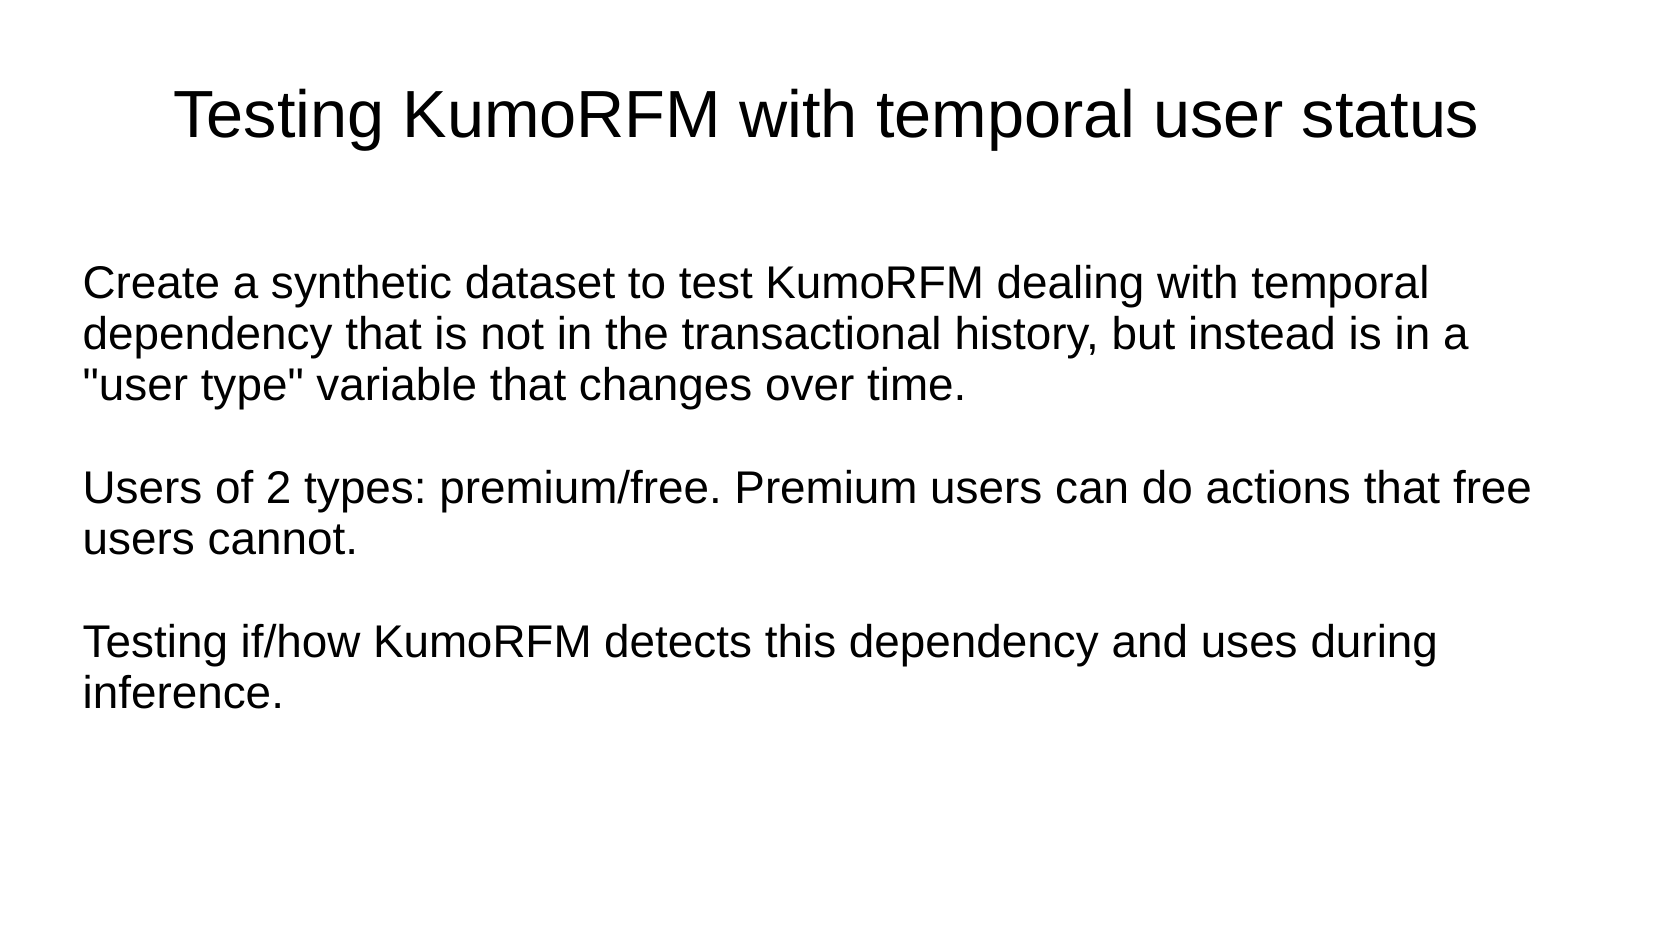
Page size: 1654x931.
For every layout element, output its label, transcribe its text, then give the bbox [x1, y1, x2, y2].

subtitle Create a synthetic dataset to test KumoRFM dealing with temporal dependency that is not in the transactional history, but instead is in a "user type" variable that changes over time. Users of 2 types: premium/free. Premium users can do actions that free users cannot. Testing if/how KumoRFM detects this dependency and uses during inference. [82, 217, 1571, 758]
title Testing KumoRFM with temporal user status [82, 37, 1571, 193]
